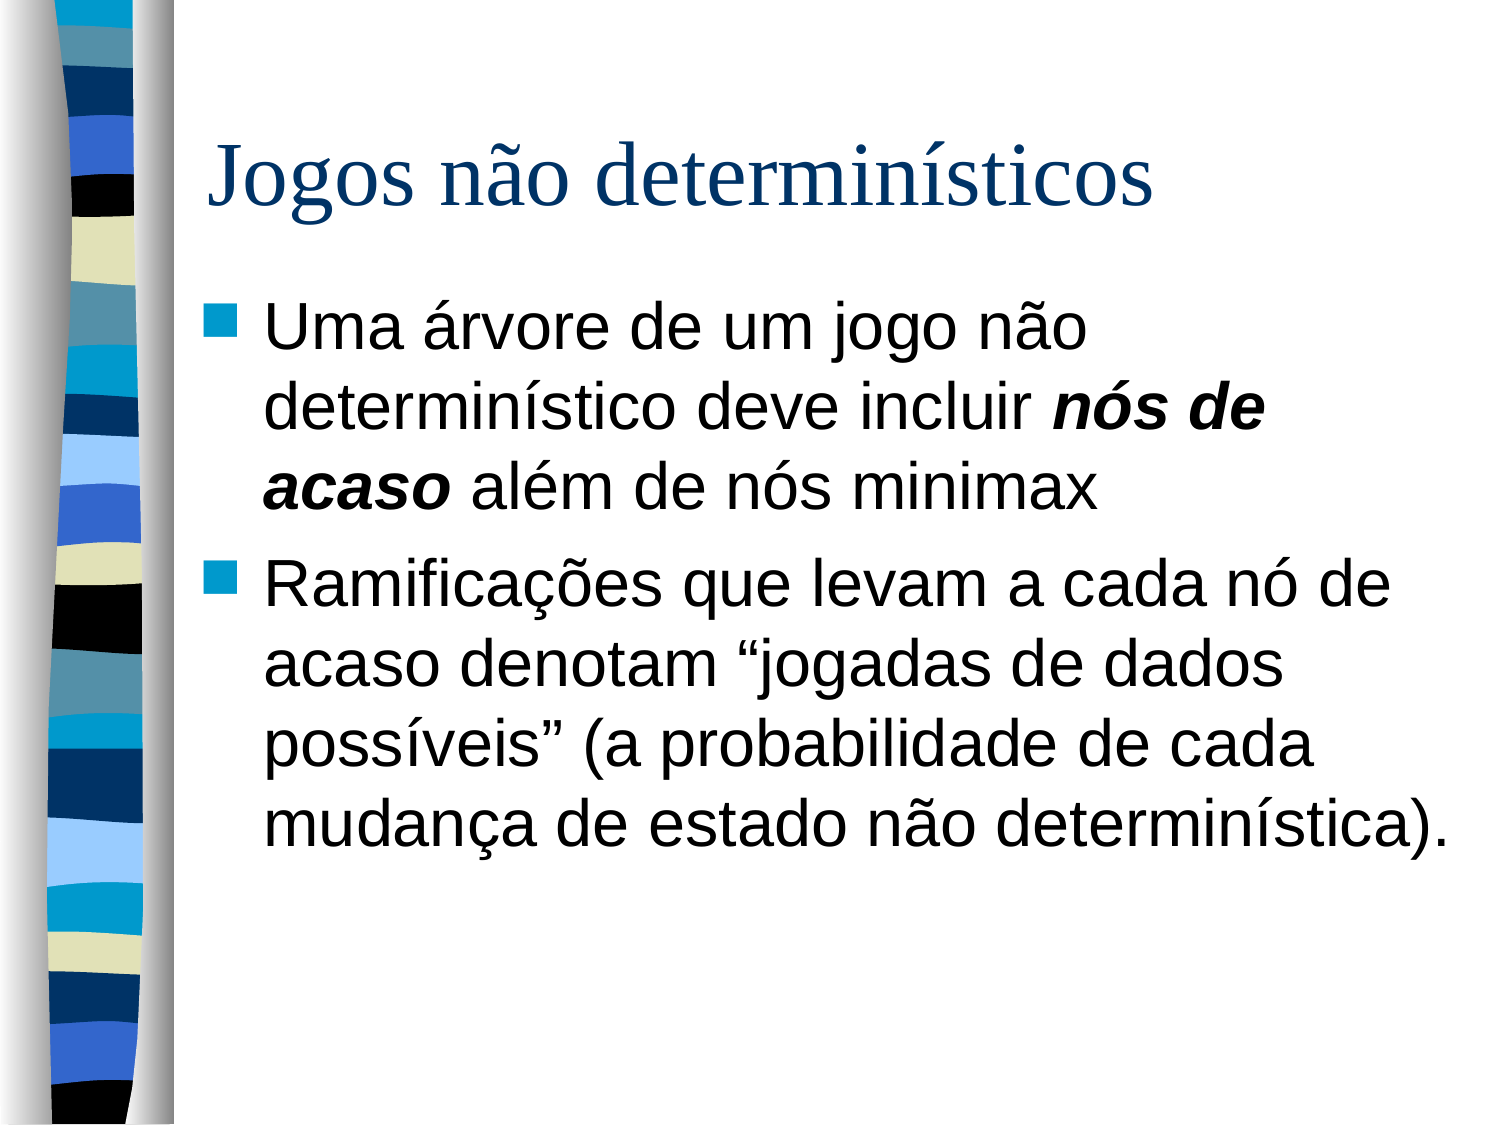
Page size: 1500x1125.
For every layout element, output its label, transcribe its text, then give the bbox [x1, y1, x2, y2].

list Uma árvore de um jogo não determinístico deve incluir nós de acaso além de nós minimax Ramificações que levam a cada nó de acaso denotam “jogadas de dados possíveis” (a probabilidade de cada mudança de estado não determinística). [192, 275, 1468, 1000]
title Jogos não determinísticos [192, 74, 1468, 263]
